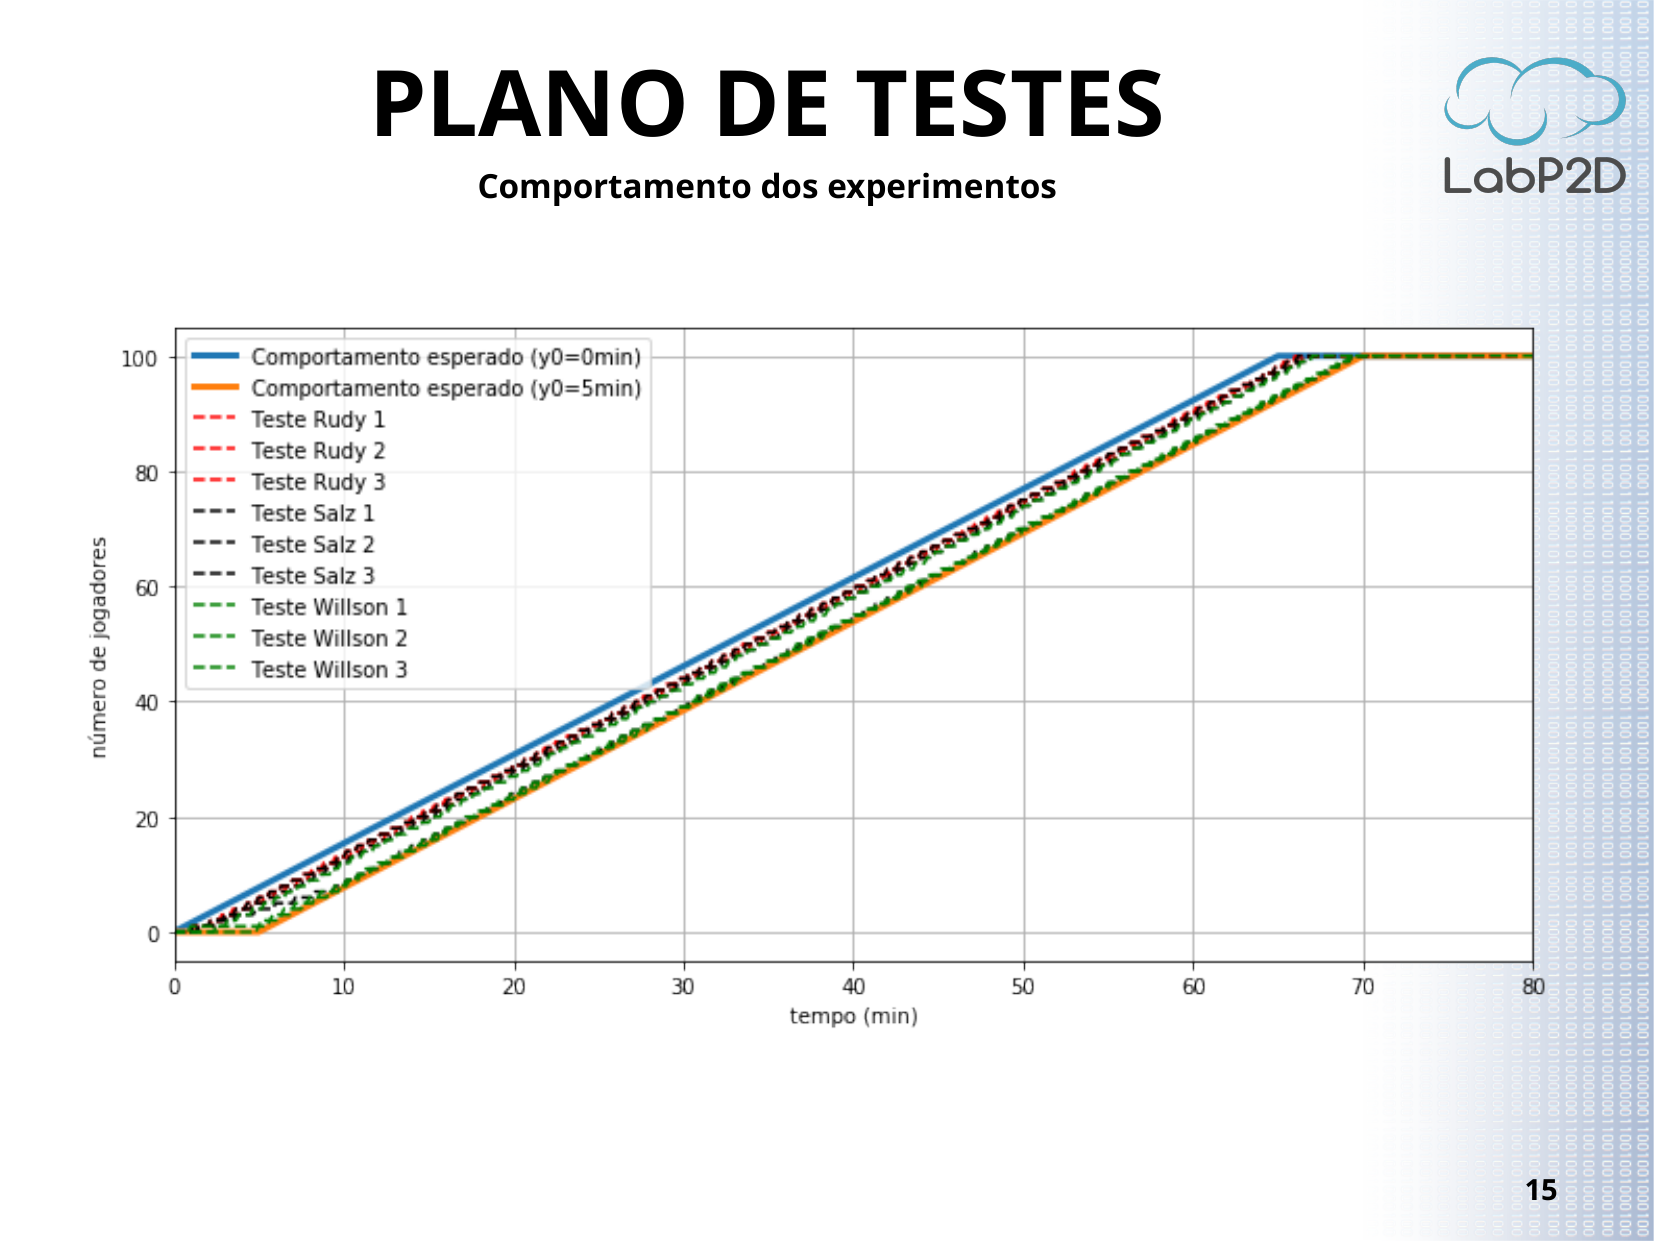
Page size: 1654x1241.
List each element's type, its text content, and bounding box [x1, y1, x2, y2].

picture [75, 1, 1654, 1240]
title PLANO DE TESTES Comportamento dos experimentos [82, 19, 1453, 227]
